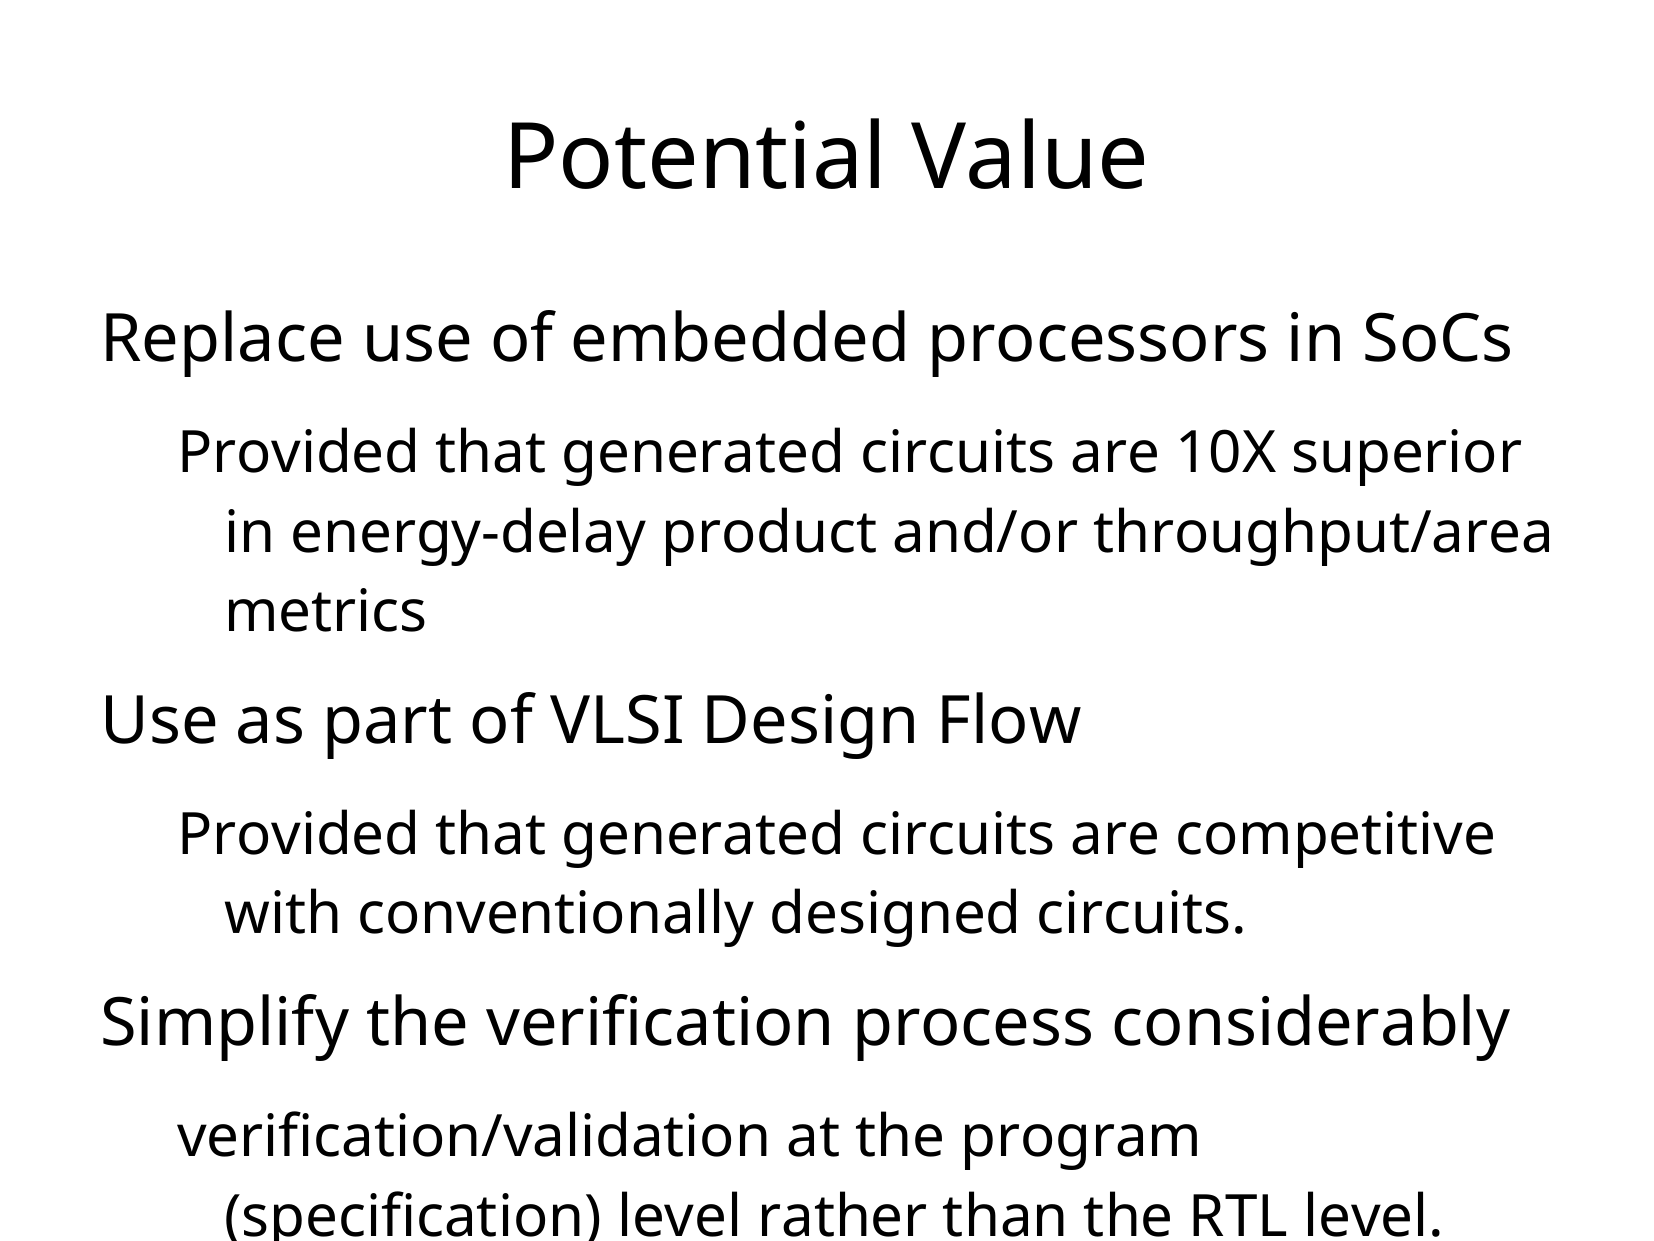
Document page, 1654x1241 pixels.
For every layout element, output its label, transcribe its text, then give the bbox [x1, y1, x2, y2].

title Potential Value [82, 49, 1571, 257]
list Replace use of embedded processors in SoCs Provided that generated circuits are 10X superior in energy-delay product and/or throughput/area metrics Use as part of VLSI Design Flow Provided that generated circuits are competitive with conventionally designed circuits. Simplify the verification process considerably verification/validation at the program (specification) level rather than the RTL level. [82, 290, 1571, 1162]
